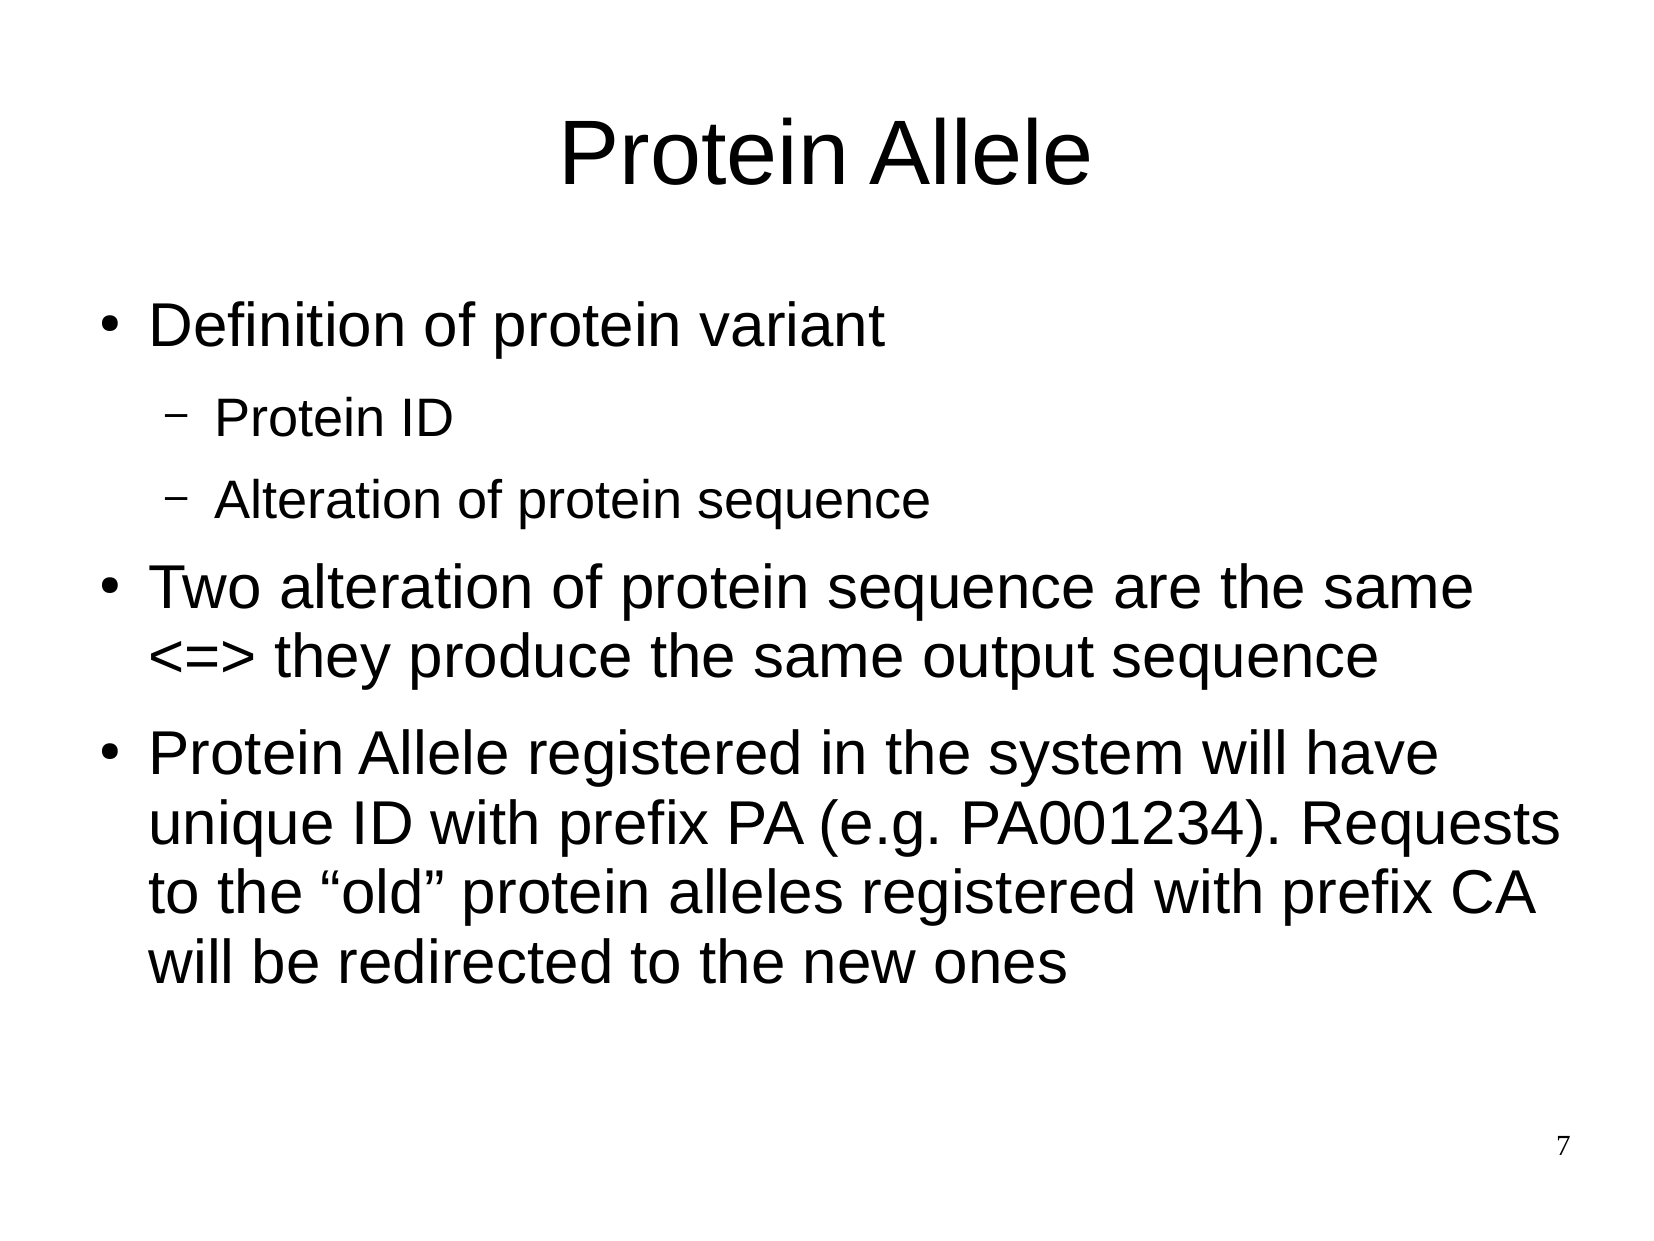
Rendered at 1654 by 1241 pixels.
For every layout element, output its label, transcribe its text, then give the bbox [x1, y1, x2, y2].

title Protein Allele [82, 49, 1571, 257]
list Definition of protein variant Protein ID Alteration of protein sequence Two alteration of protein sequence are the same <=> they produce the same output sequence Protein Allele registered in the system will have unique ID with prefix PA (e.g. PA001234). Requests to the “old” protein alleles registered with prefix CA will be redirected to the new ones [82, 290, 1571, 1010]
